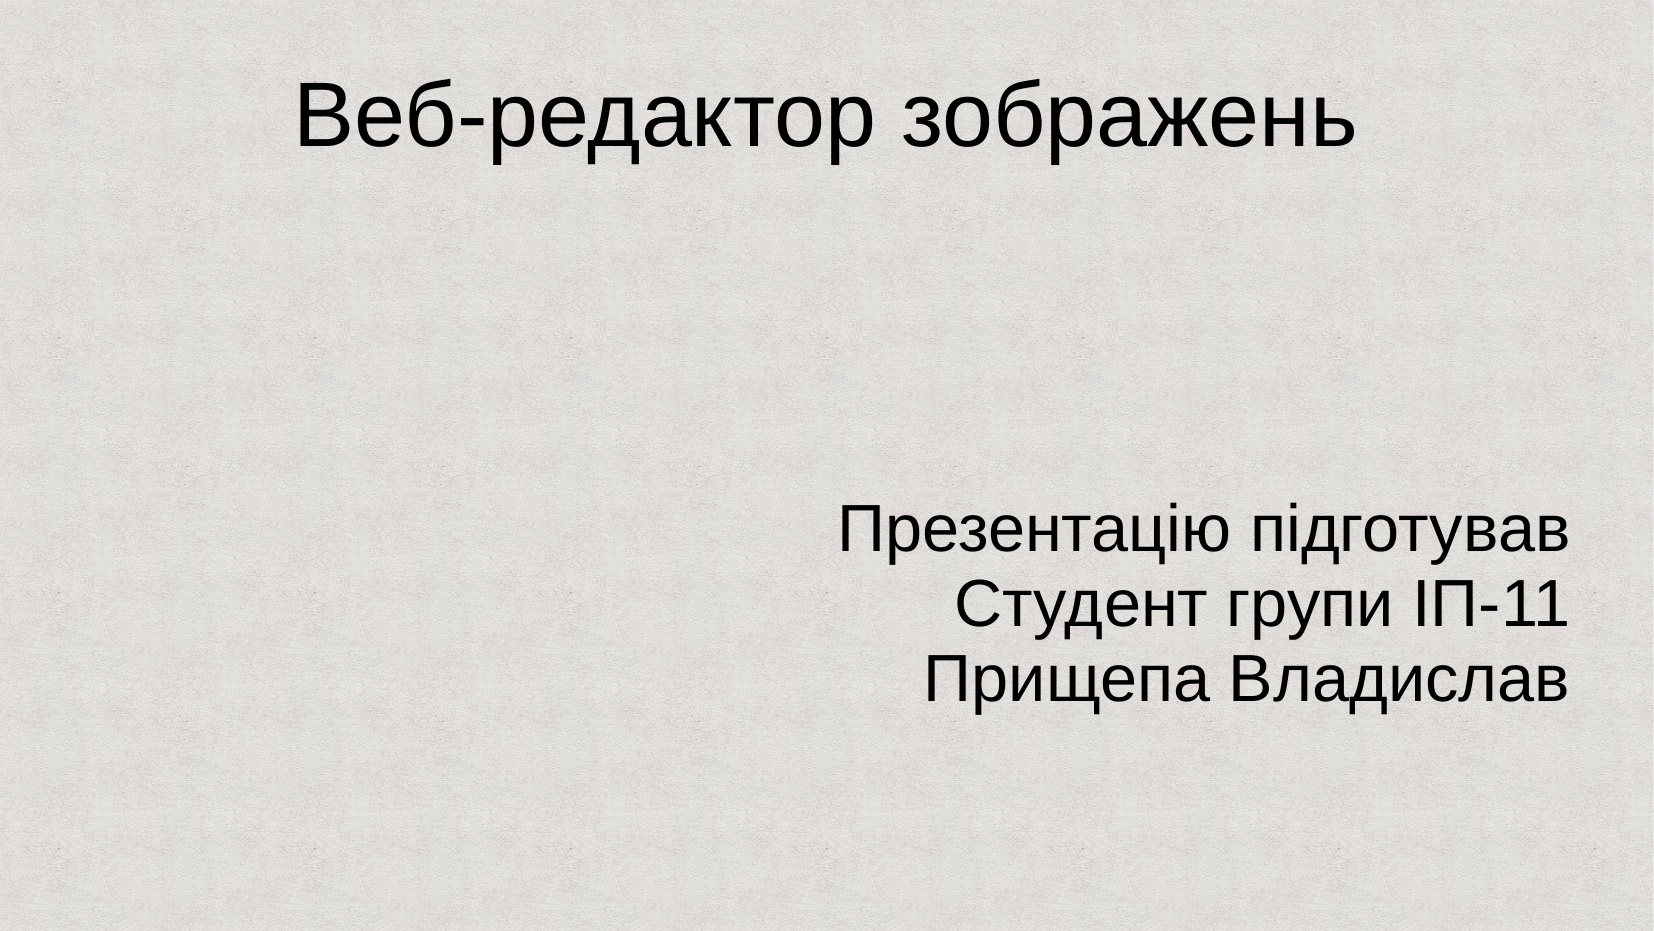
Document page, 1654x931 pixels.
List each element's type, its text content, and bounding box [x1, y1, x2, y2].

subtitle Презентацію підготував Студент групи ІП-11 Прищепа Владислав [82, 450, 1571, 758]
picture [0, 0, 1654, 931]
title Веб-редактор зображень [82, 37, 1571, 193]
